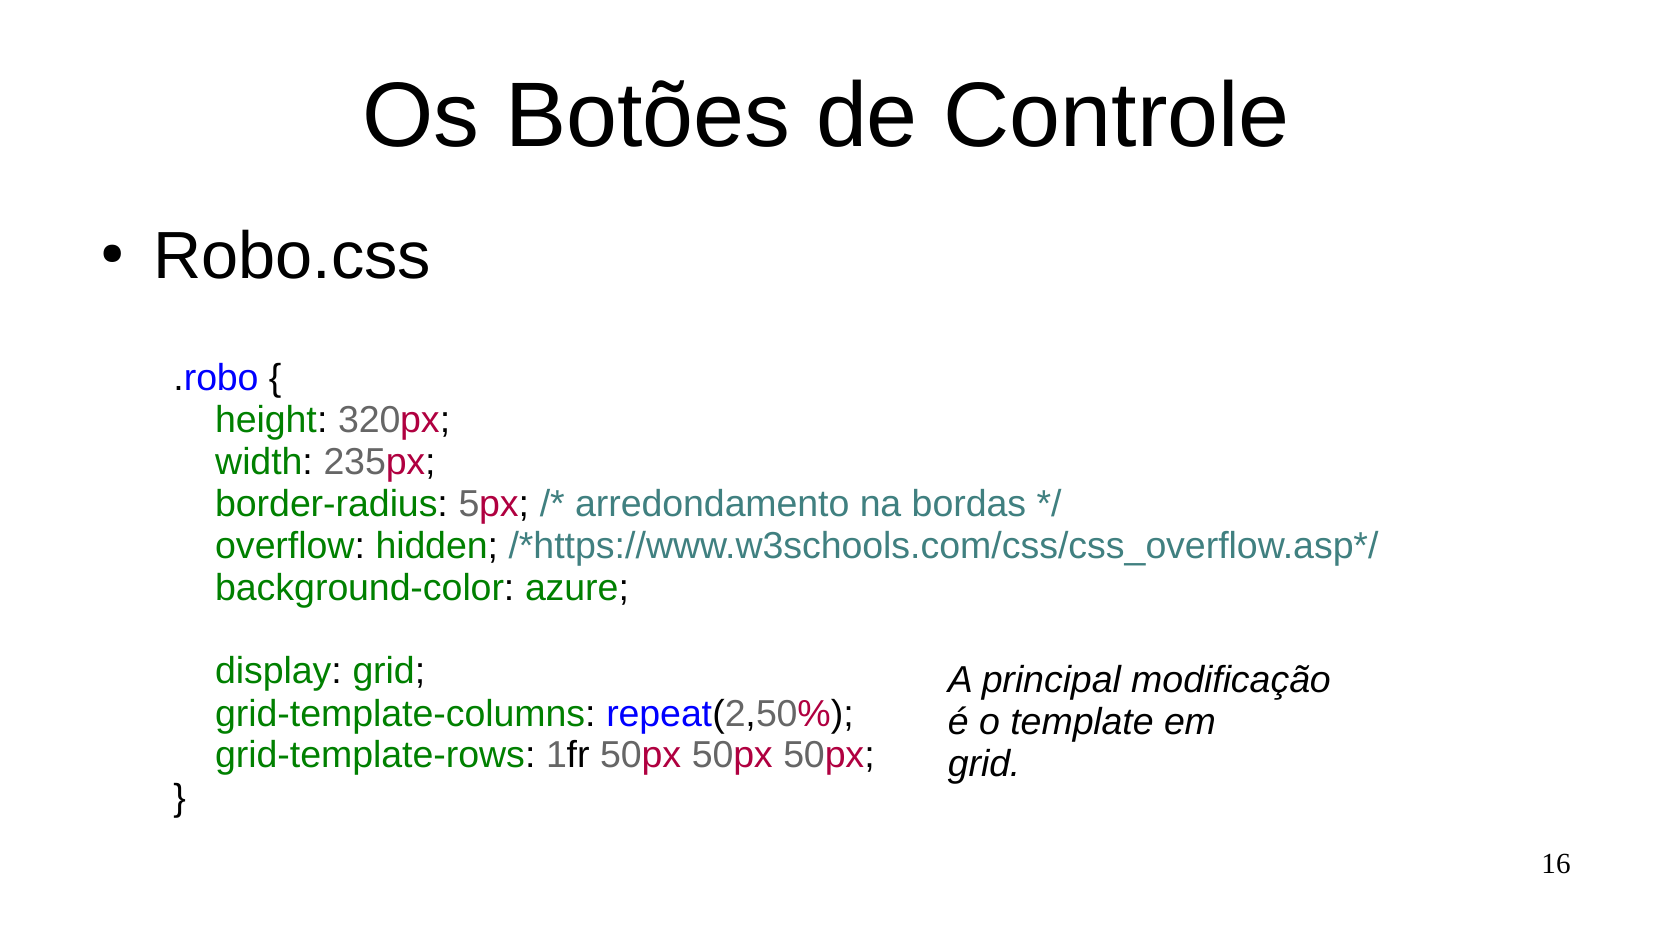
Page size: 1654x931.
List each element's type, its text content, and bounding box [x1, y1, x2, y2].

list Robo.css [82, 217, 1571, 758]
text_box A principal modificação é o template em grid. [933, 651, 1368, 792]
title Os Botões de Controle [82, 37, 1571, 193]
text_box .robo { height: 320px; width: 235px; border-radius: 5px; /* arredondamento na bordas */ overflow: hidden; /*https://www.w3schools.com/css/css_overflow.asp*/ background-color: azure; display: grid; grid-template-columns: repeat(2,50%); grid-template-rows: 1fr 50px 50px 50px; } [158, 348, 1438, 826]
